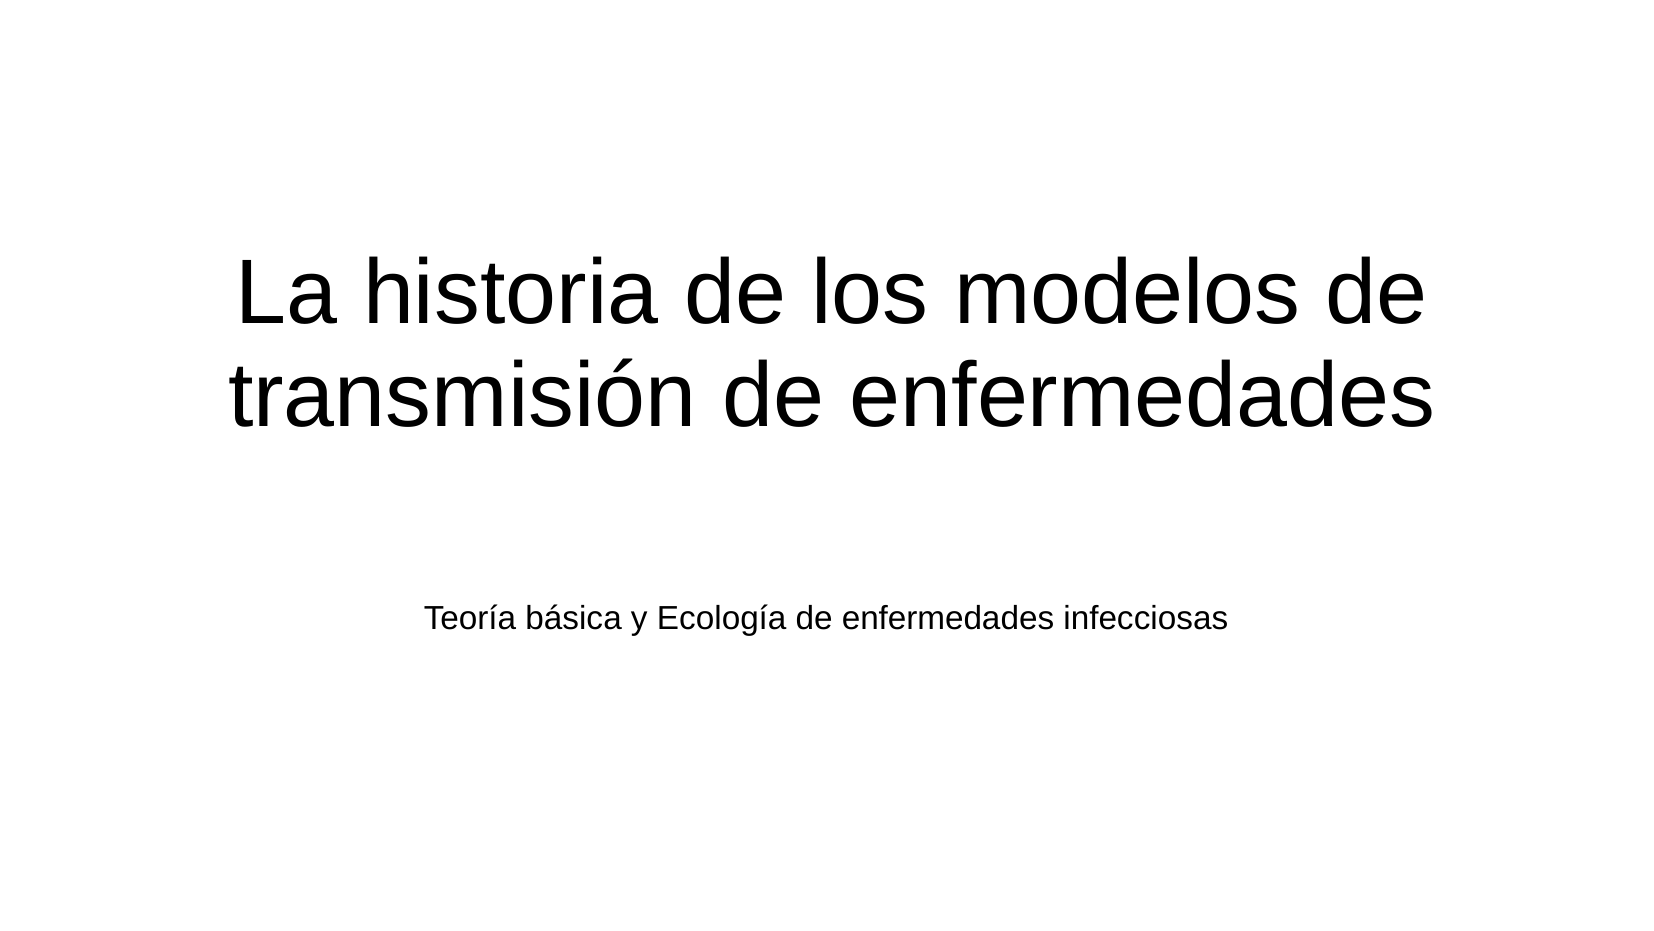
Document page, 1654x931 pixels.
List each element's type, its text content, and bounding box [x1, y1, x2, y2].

subtitle Teoría básica y Ecología de enfermedades infecciosas [82, 549, 1571, 687]
title La historia de los modelos de transmisión de enfermedades [88, 240, 1577, 446]
